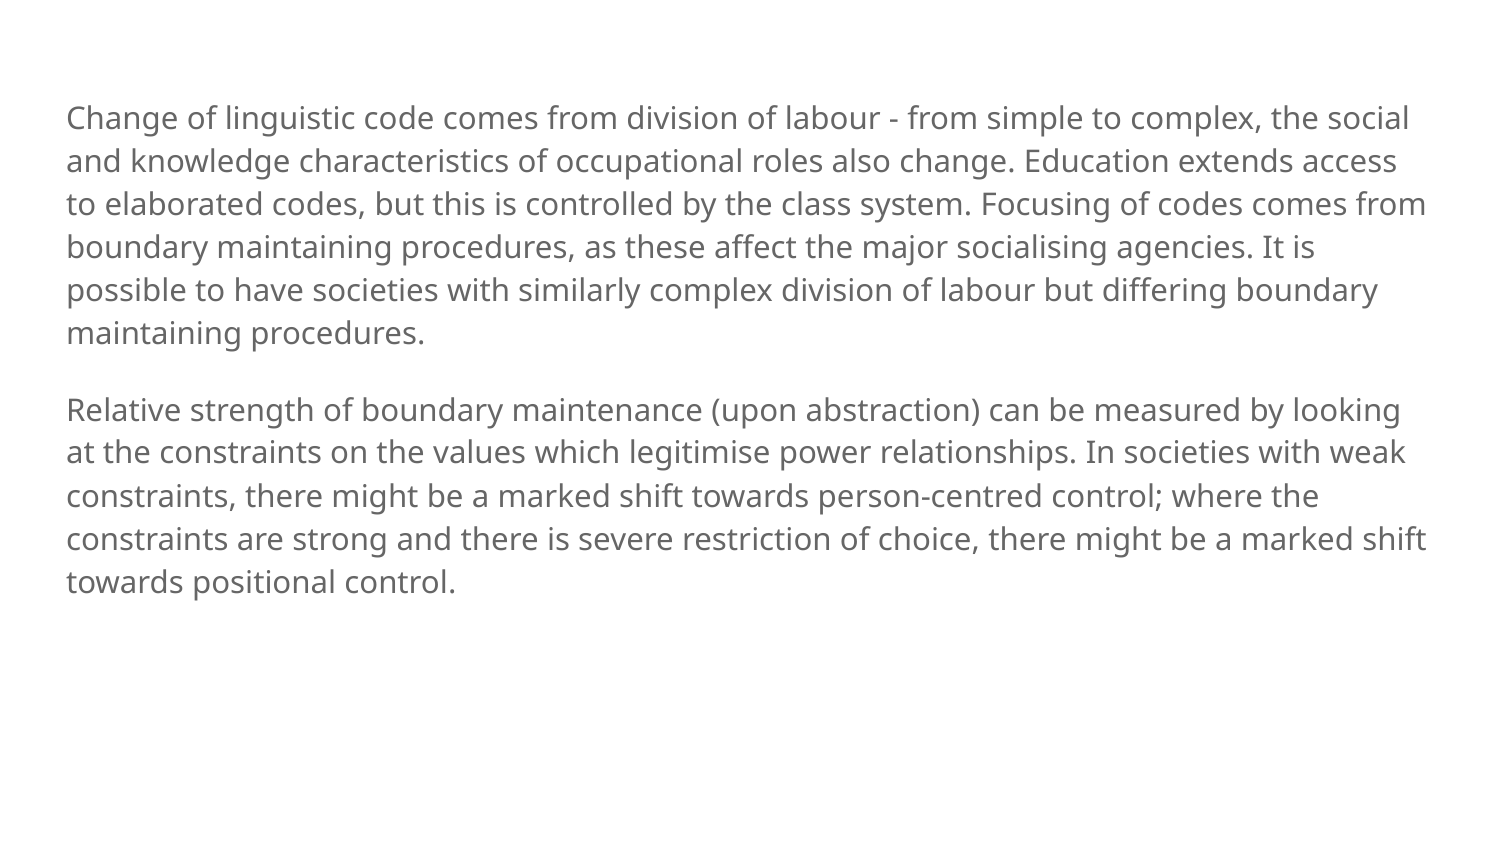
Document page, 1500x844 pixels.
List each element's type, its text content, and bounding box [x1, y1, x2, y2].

list Change of linguistic code comes from division of labour - from simple to complex, the social and knowledge characteristics of occupational roles also change. Education extends access to elaborated codes, but this is controlled by the class system. Focusing of codes comes from boundary maintaining procedures, as these affect the major socialising agencies. It is possible to have societies with similarly complex division of labour but differing boundary maintaining procedures. Relative strength of boundary maintenance (upon abstraction) can be measured by looking at the constraints on the values which legitimise power relationships. In societies with weak constraints, there might be a marked shift towards person-centred control; where the constraints are strong and there is severe restriction of choice, there might be a marked shift towards positional control. [51, 77, 1449, 761]
